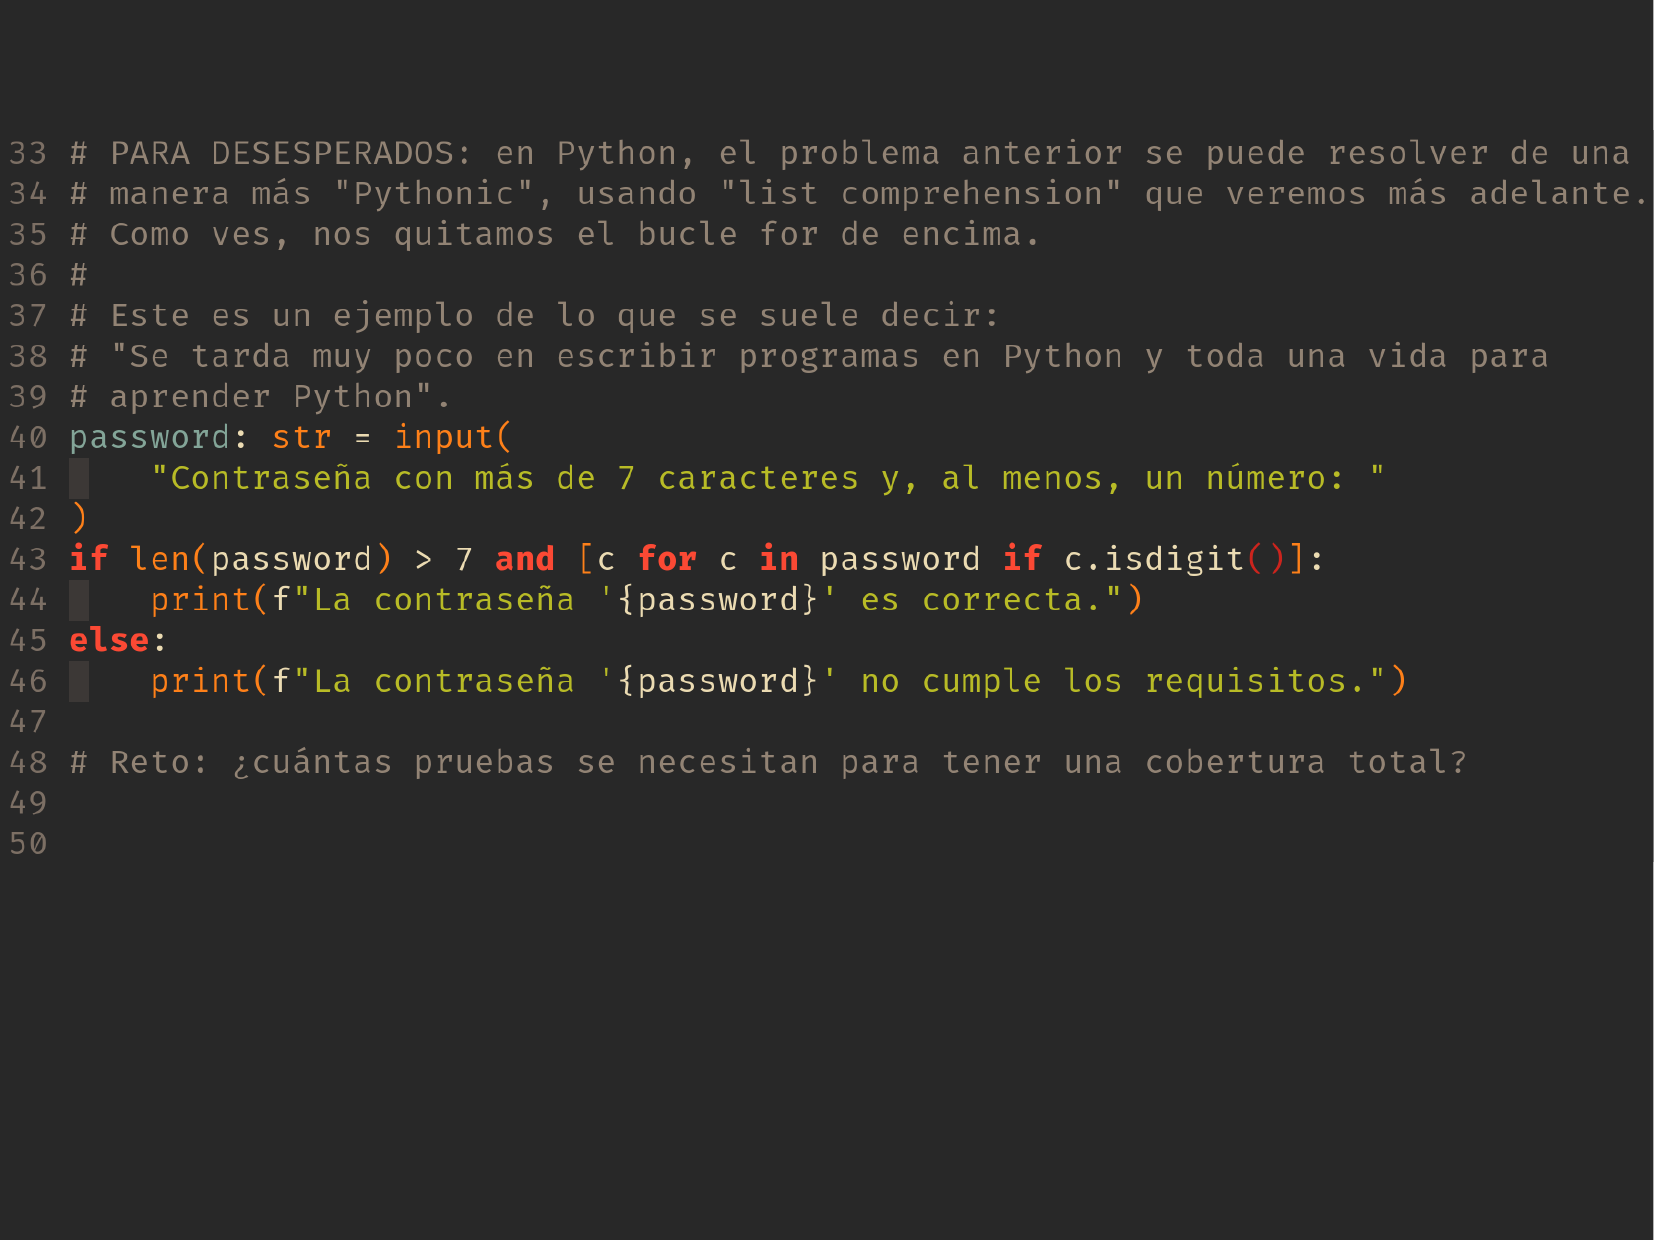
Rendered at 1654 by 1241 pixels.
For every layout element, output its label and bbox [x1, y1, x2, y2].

picture [0, 130, 1654, 862]
